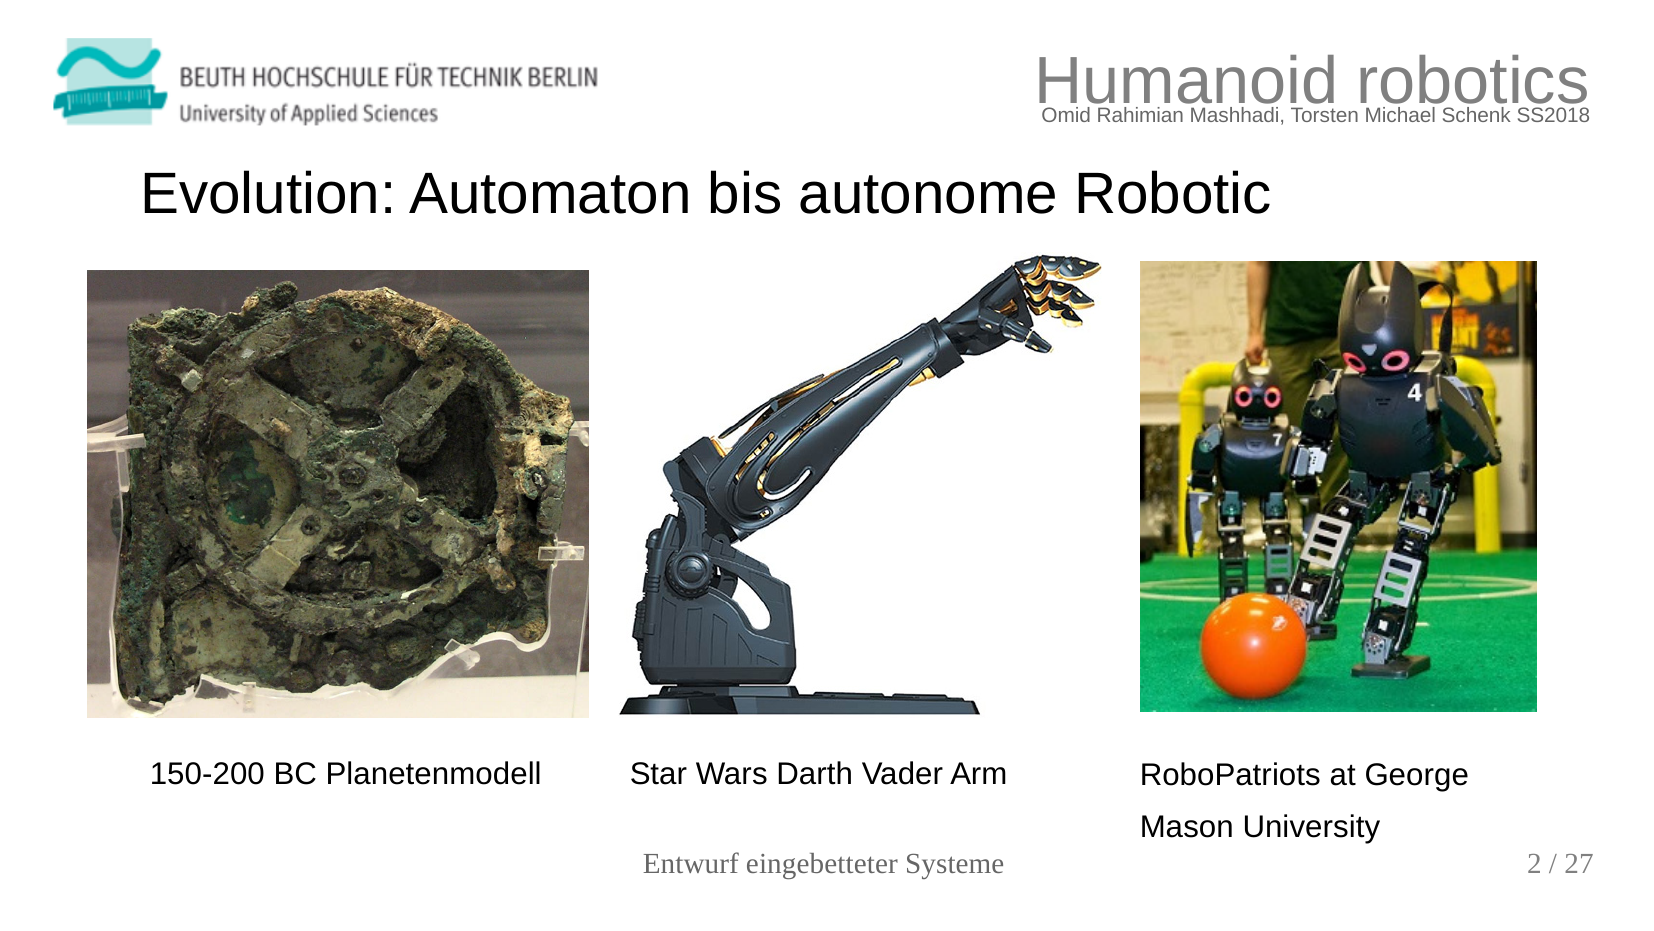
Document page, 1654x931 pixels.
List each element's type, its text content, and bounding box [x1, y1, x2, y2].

text_box Omid Rahimian Mashhadi, Torsten Michael Schenk SS2018 [1026, 96, 1611, 151]
text_box Star Wars Darth Vader Arm [615, 731, 1051, 791]
text_box RoboPatriots at George Mason University [1125, 731, 1561, 835]
picture [87, 270, 589, 718]
text_box 150-200 BC Planetenmodell [135, 731, 571, 791]
text_box Humanoid robotics [1020, 35, 1642, 125]
picture [1140, 261, 1537, 712]
picture [618, 252, 1102, 718]
text_box / 27 [1526, 840, 1632, 888]
title [82, 12, 1571, 218]
subtitle Evolution: Automaton bis autonome Robotic [105, 165, 1441, 291]
picture [15, 29, 661, 145]
